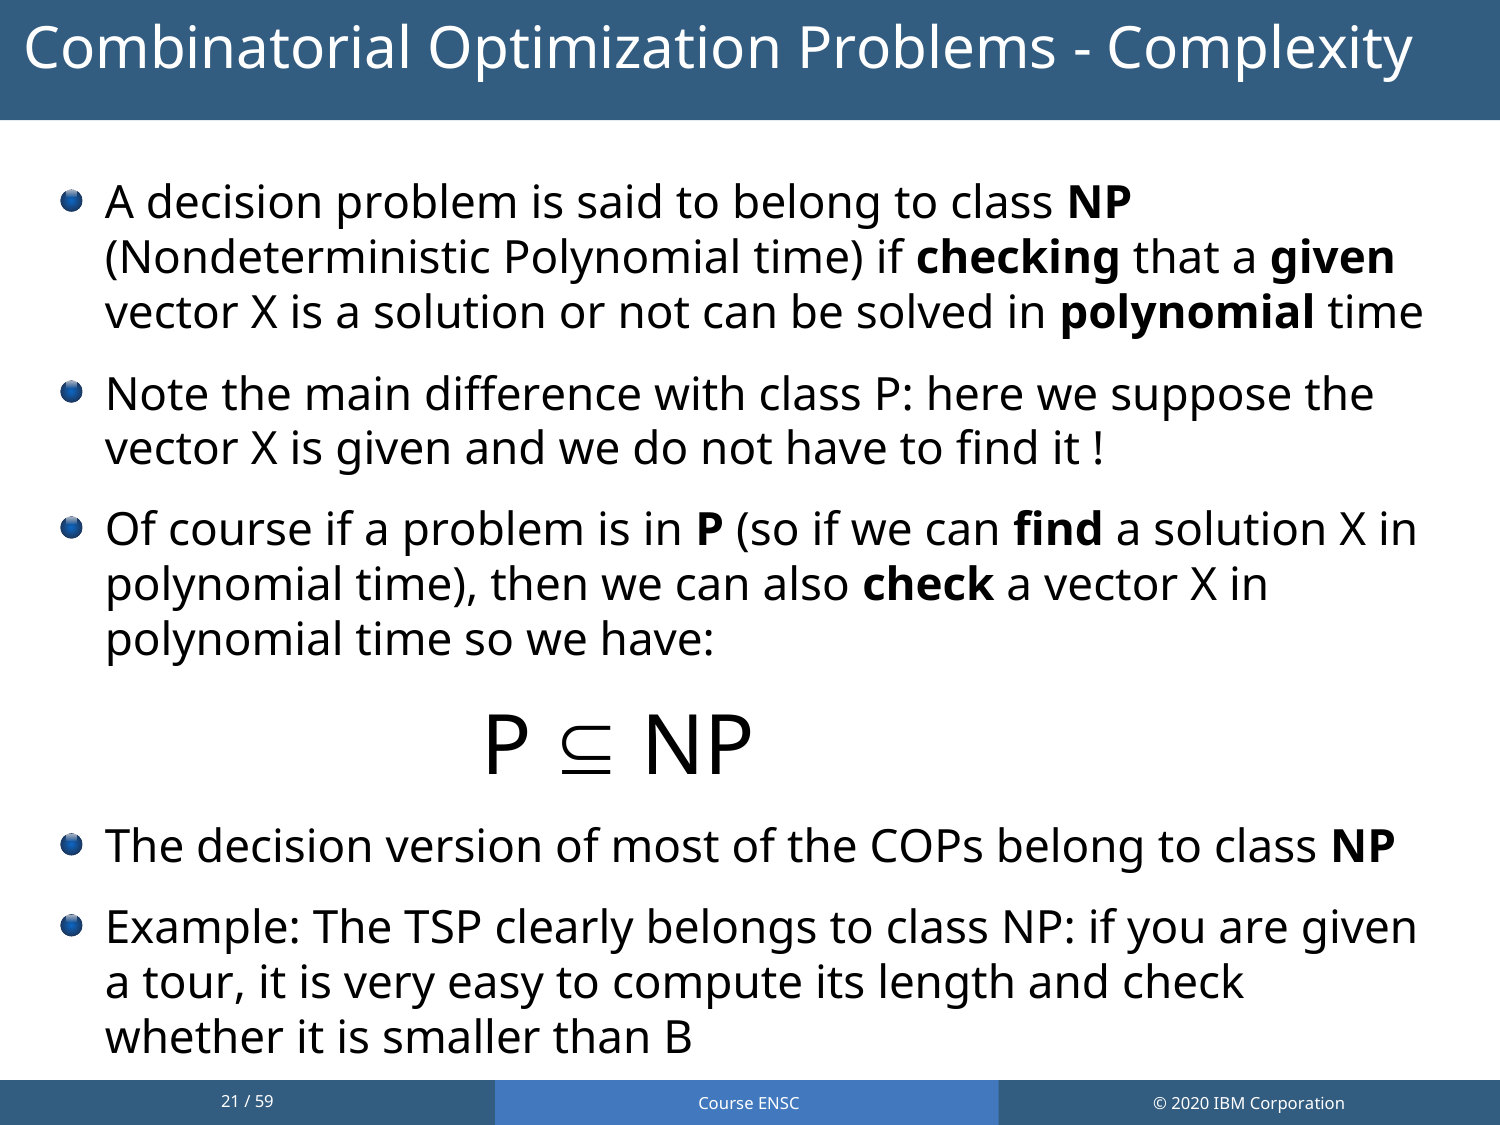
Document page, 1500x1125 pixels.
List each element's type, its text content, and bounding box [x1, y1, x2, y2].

list A decision problem is said to belong to class NP (Nondeterministic Polynomial time) if checking that a given vector X is a solution or not can be solved in polynomial time Note the main difference with class P: here we suppose the vector X is given and we do not have to find it ! Of course if a problem is in P (so if we can find a solution X in polynomial time), then we can also check a vector X in polynomial time so we have: P ⊆ NP The decision version of most of the COPs belong to class NP Example: The TSP clearly belongs to class NP: if you are given a tour, it is very easy to compute its length and check whether it is smaller than B [45, 165, 1441, 1125]
title Combinatorial Optimization Problems - Complexity [0, 0, 1500, 121]
